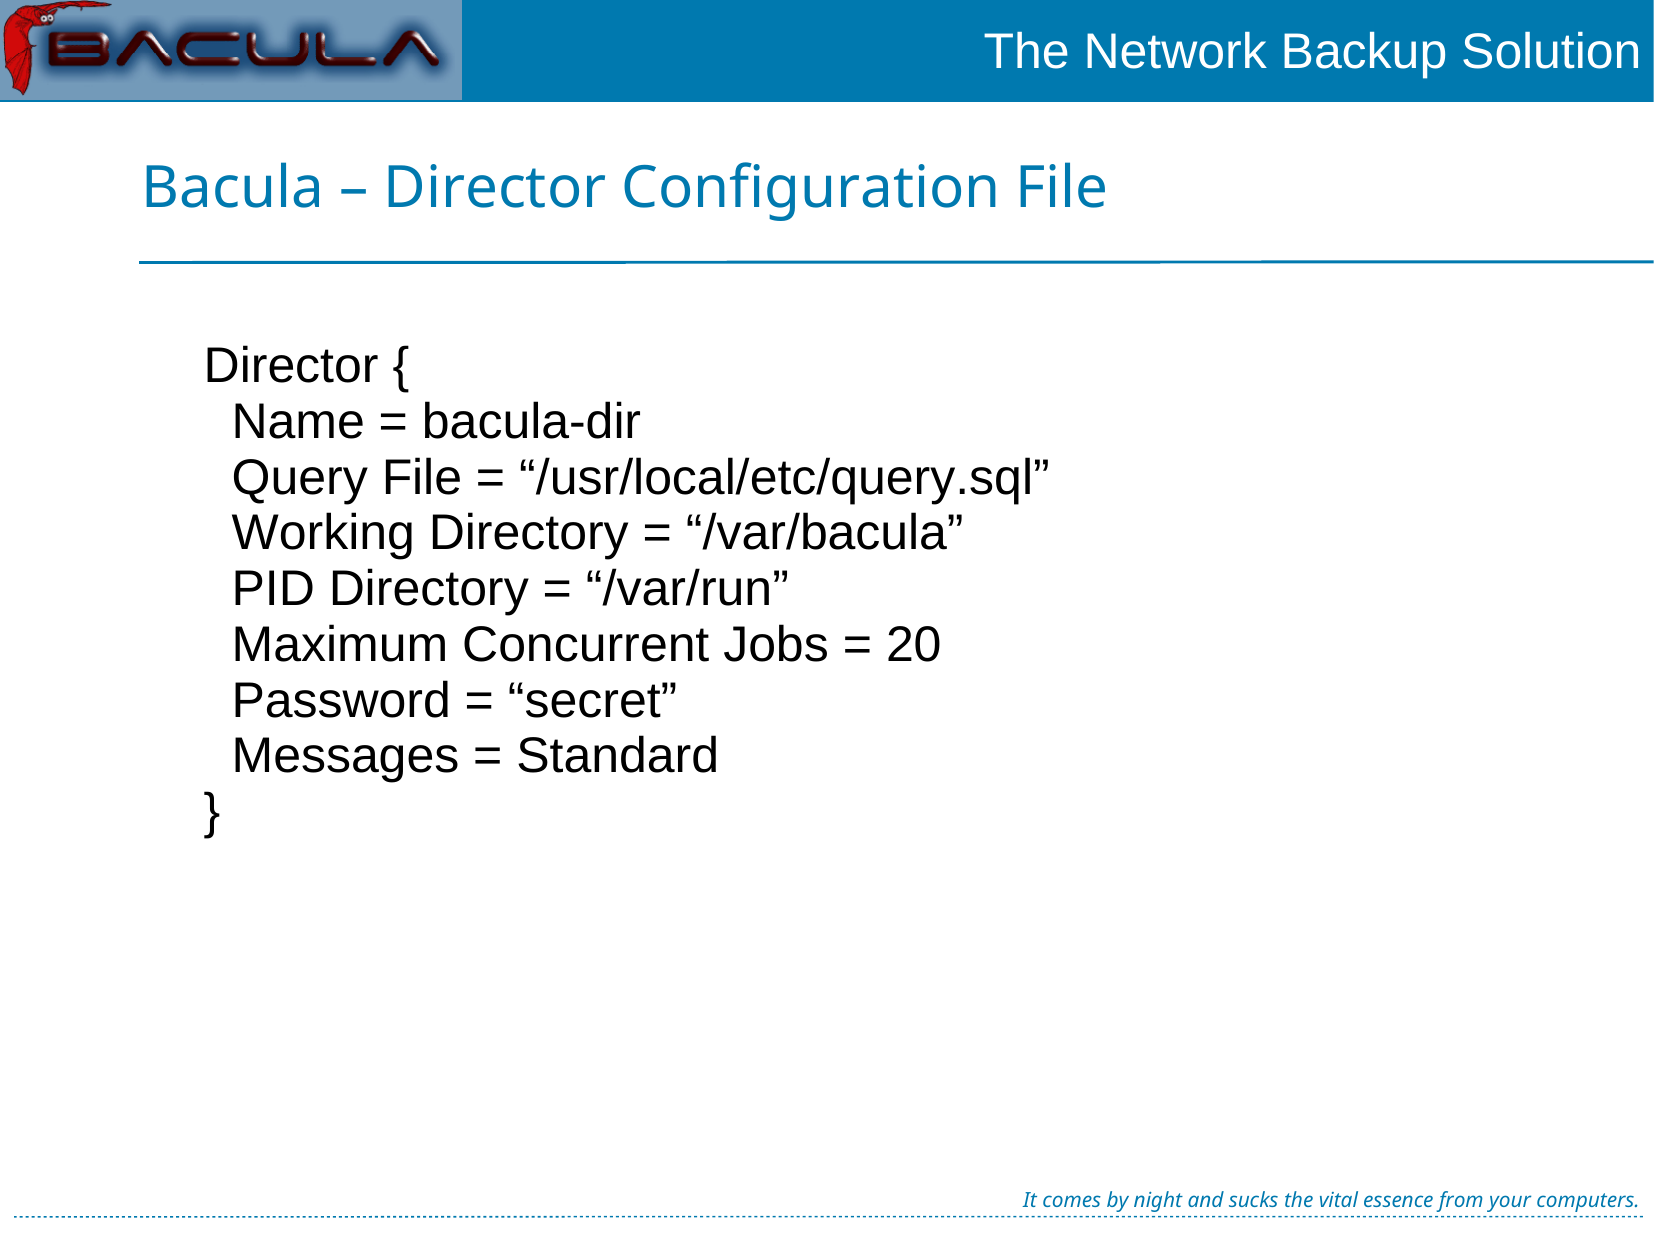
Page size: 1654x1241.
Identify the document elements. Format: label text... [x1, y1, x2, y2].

title Bacula – Director Configuration File [141, 112, 1501, 226]
list Director { Name = bacula-dir Query File = “/usr/local/etc/query.sql” Working Directory = “/var/bacula” PID Directory = “/var/run” Maximum Concurrent Jobs = 20 Password = “secret” Messages = Standard } [144, 337, 1538, 1068]
picture [0, 0, 461, 99]
